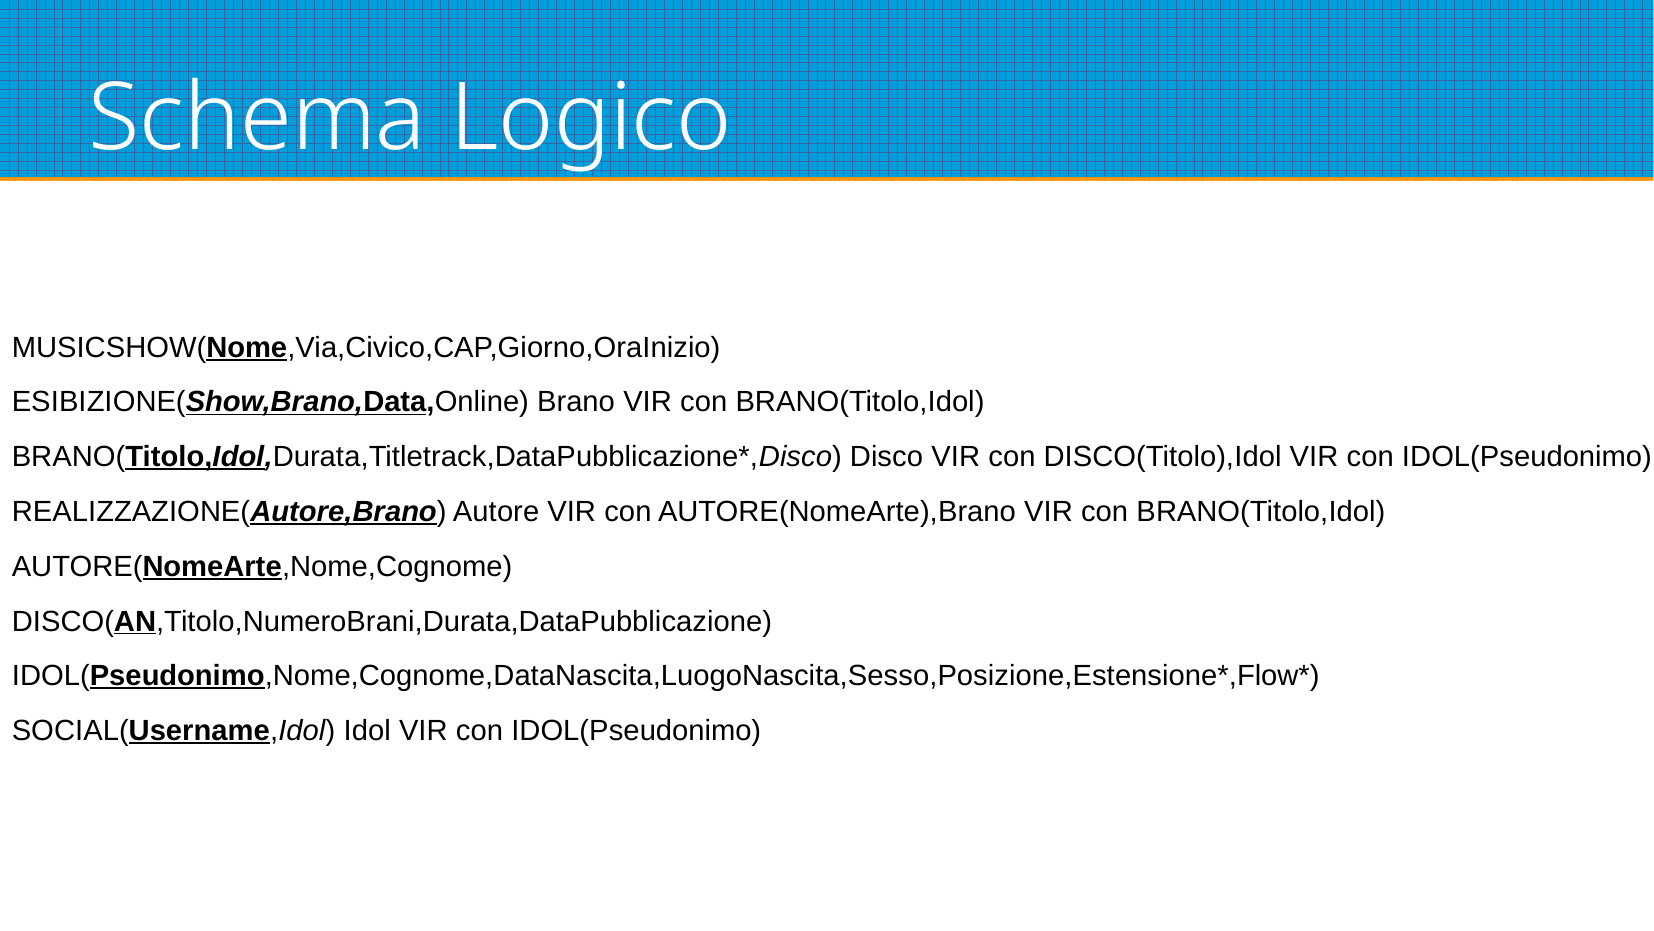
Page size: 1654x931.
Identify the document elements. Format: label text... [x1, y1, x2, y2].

list MUSICSHOW(Nome,Via,Civico,CAP,Giorno,OraInizio) ESIBIZIONE(Show,Brano,Data,Online) Brano VIR con BRANO(Titolo,Idol) BRANO(Titolo,Idol,Durata,Titletrack,DataPubblicazione*,Disco) Disco VIR con DISCO(Titolo),Idol VIR con IDOL(Pseudonimo) REALIZZAZIONE(Autore,Brano) Autore VIR con AUTORE(NomeArte),Brano VIR con BRANO(Titolo,Idol) AUTORE(NomeArte,Nome,Cognome) DISCO(AN,Titolo,NumeroBrani,Durata,DataPubblicazione) IDOL(Pseudonimo,Nome,Cognome,DataNascita,LuogoNascita,Sesso,Posizione,Estensione*,Flow*) SOCIAL(Username,Idol) Idol VIR con IDOL(Pseudonimo) [11, 330, 1654, 768]
title Schema Logico [88, 14, 1565, 178]
